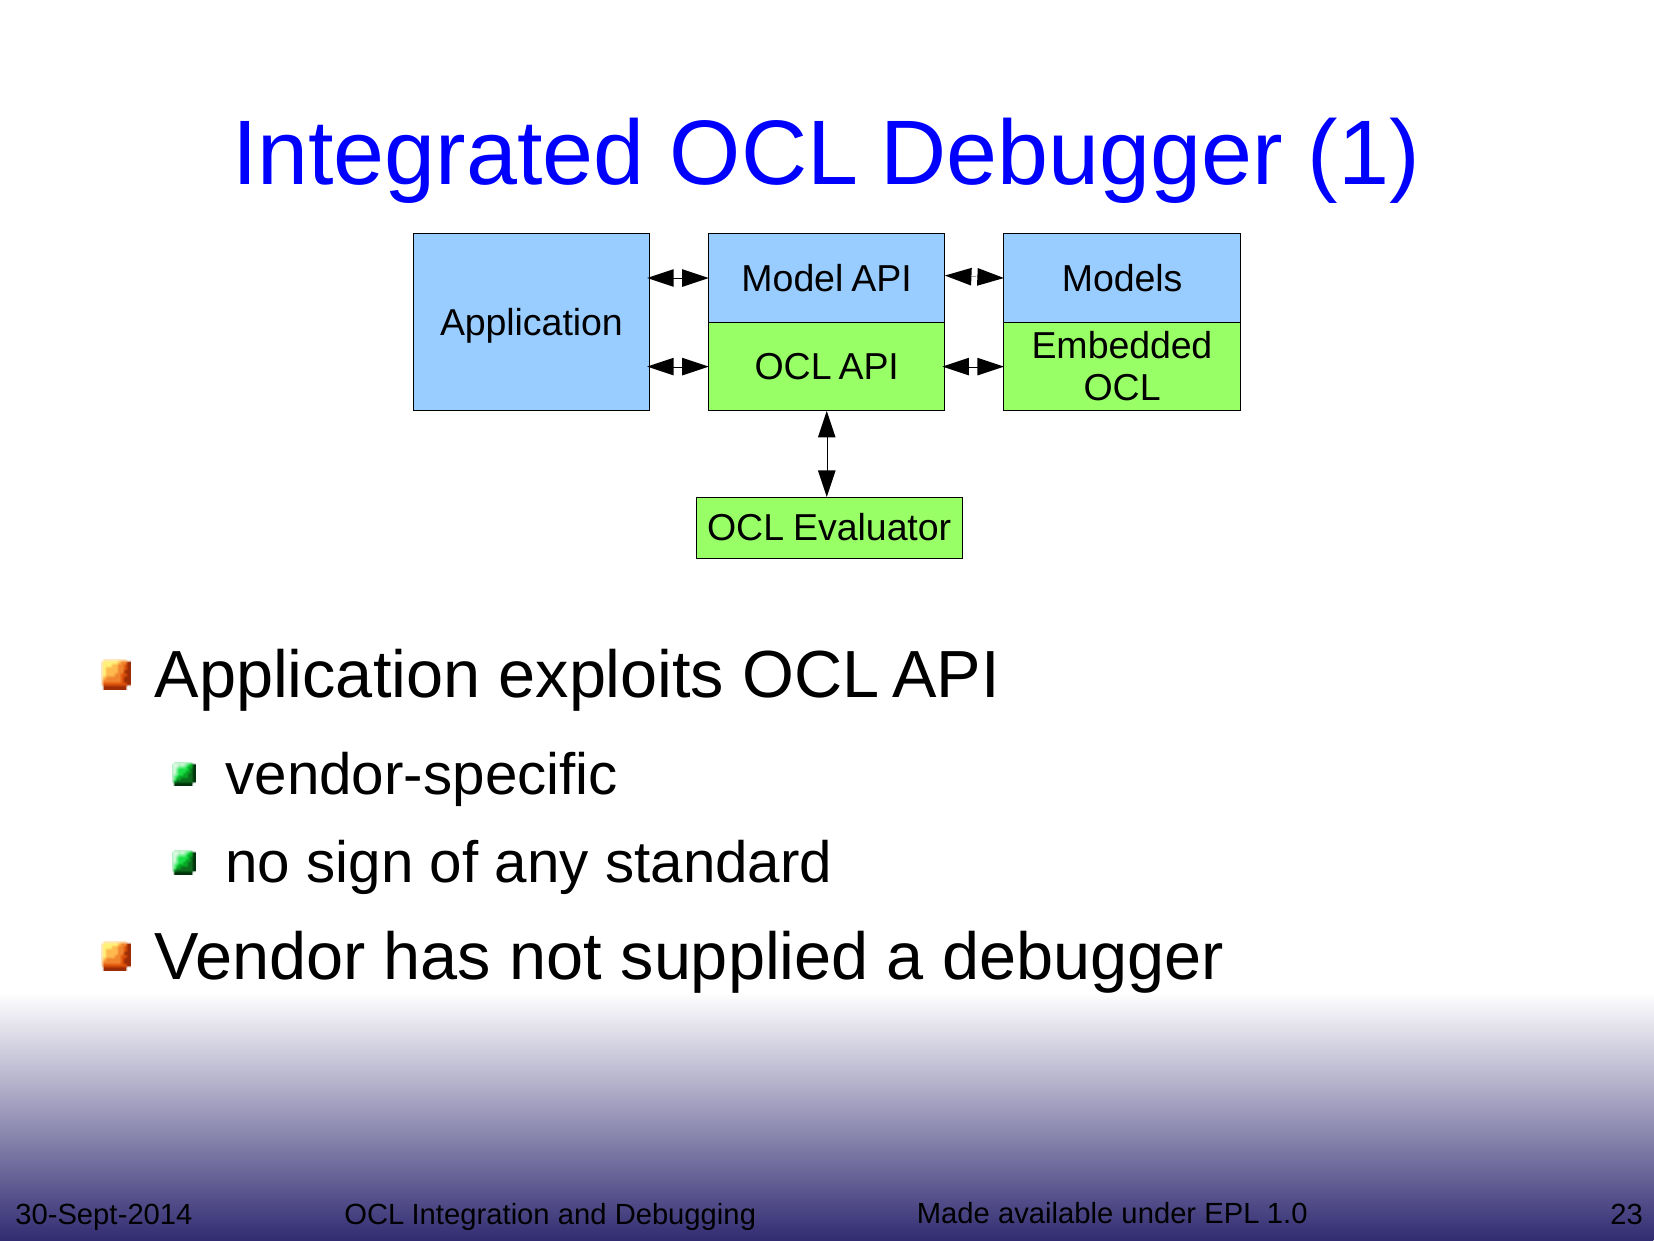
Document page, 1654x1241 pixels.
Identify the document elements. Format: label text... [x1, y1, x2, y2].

list Application exploits OCL API vendor-specific no sign of any standard Vendor has not supplied a debugger [83, 637, 1572, 1016]
text_box Application [413, 233, 650, 411]
text_box OCL Evaluator [696, 497, 963, 559]
text_box OCL API [708, 322, 945, 411]
text_box Models [1003, 233, 1241, 323]
title Integrated OCL Debugger (1) [82, 49, 1571, 257]
text_box Model API [708, 233, 945, 322]
text_box Embedded OCL [1003, 323, 1241, 411]
